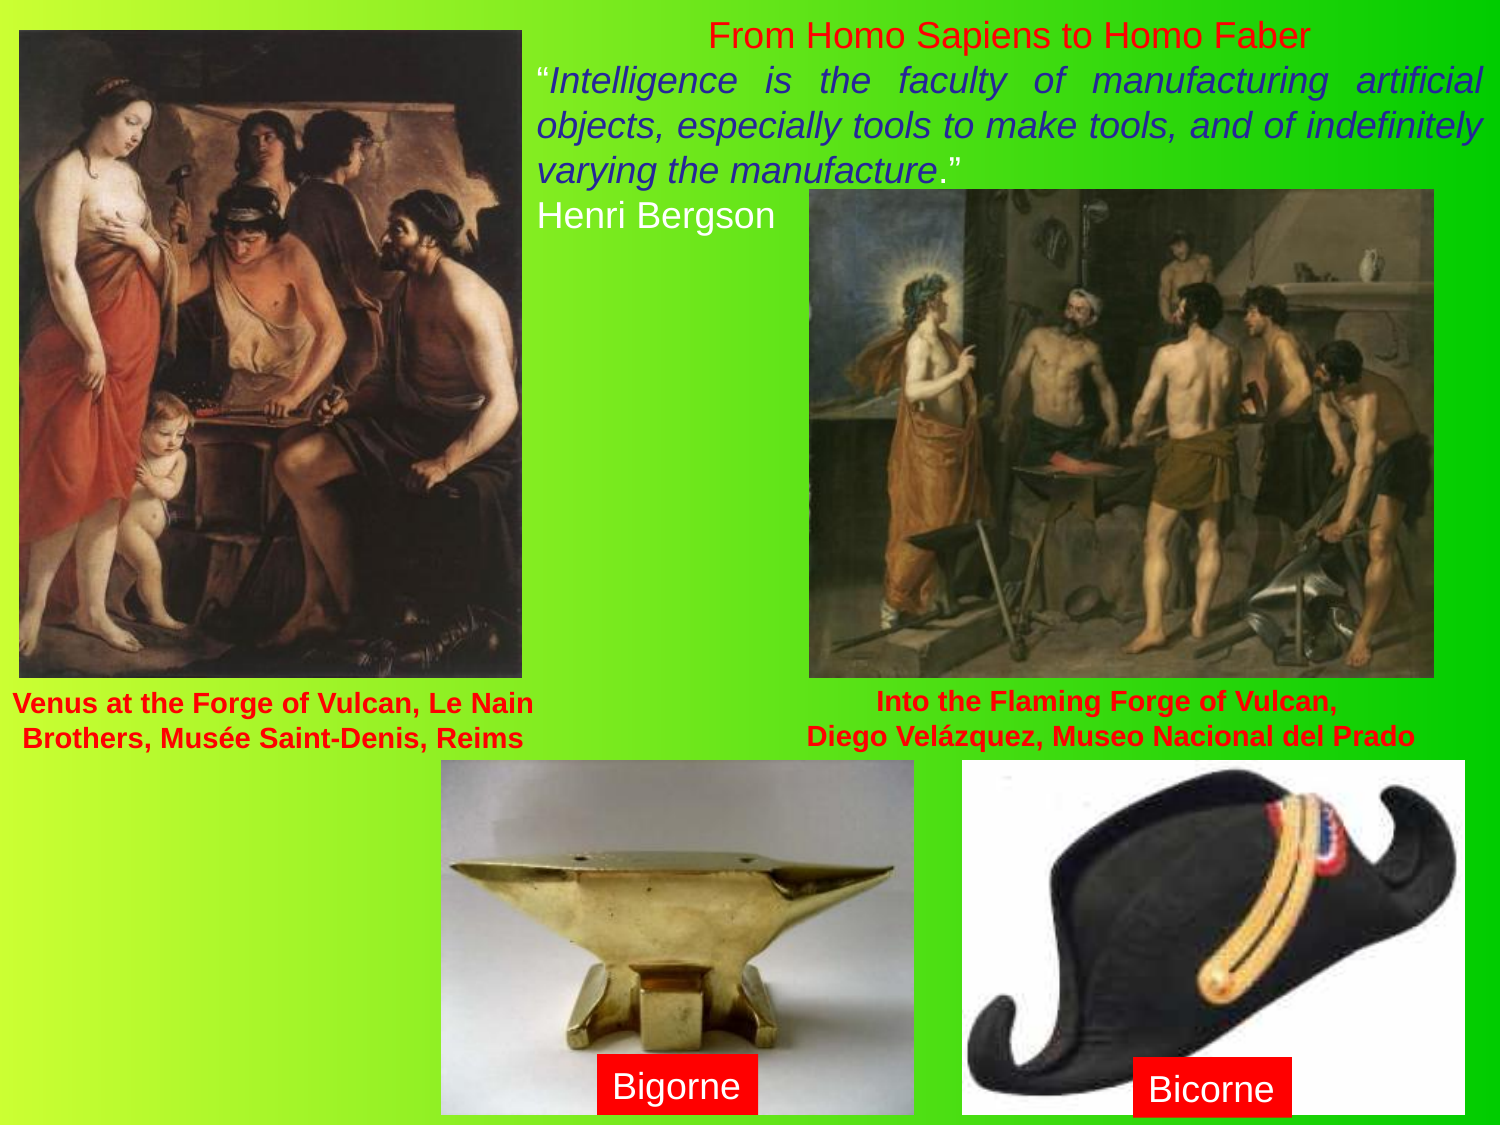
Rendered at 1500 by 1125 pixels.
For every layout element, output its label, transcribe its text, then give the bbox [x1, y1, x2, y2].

text_box From Homo Sapiens to Homo Faber “Intelligence is the faculty of manufacturing artificial objects, especially tools to make tools, and of indefinitely varying the manufacture.” Henri Bergson [521, 3, 1499, 247]
picture [441, 760, 914, 1115]
text_box Bicorne [1133, 1057, 1292, 1118]
picture [19, 30, 522, 677]
text_box Bigorne [597, 1054, 759, 1115]
text_box Into the Flaming Forge of Vulcan, Diego Velázquez, Museo Nacional del Prado [758, 675, 1465, 760]
picture [809, 189, 1434, 675]
text_box Venus at the Forge of Vulcan, Le Nain Brothers, Musée Saint-Denis, Reims [0, 677, 551, 762]
picture [962, 760, 1465, 1115]
